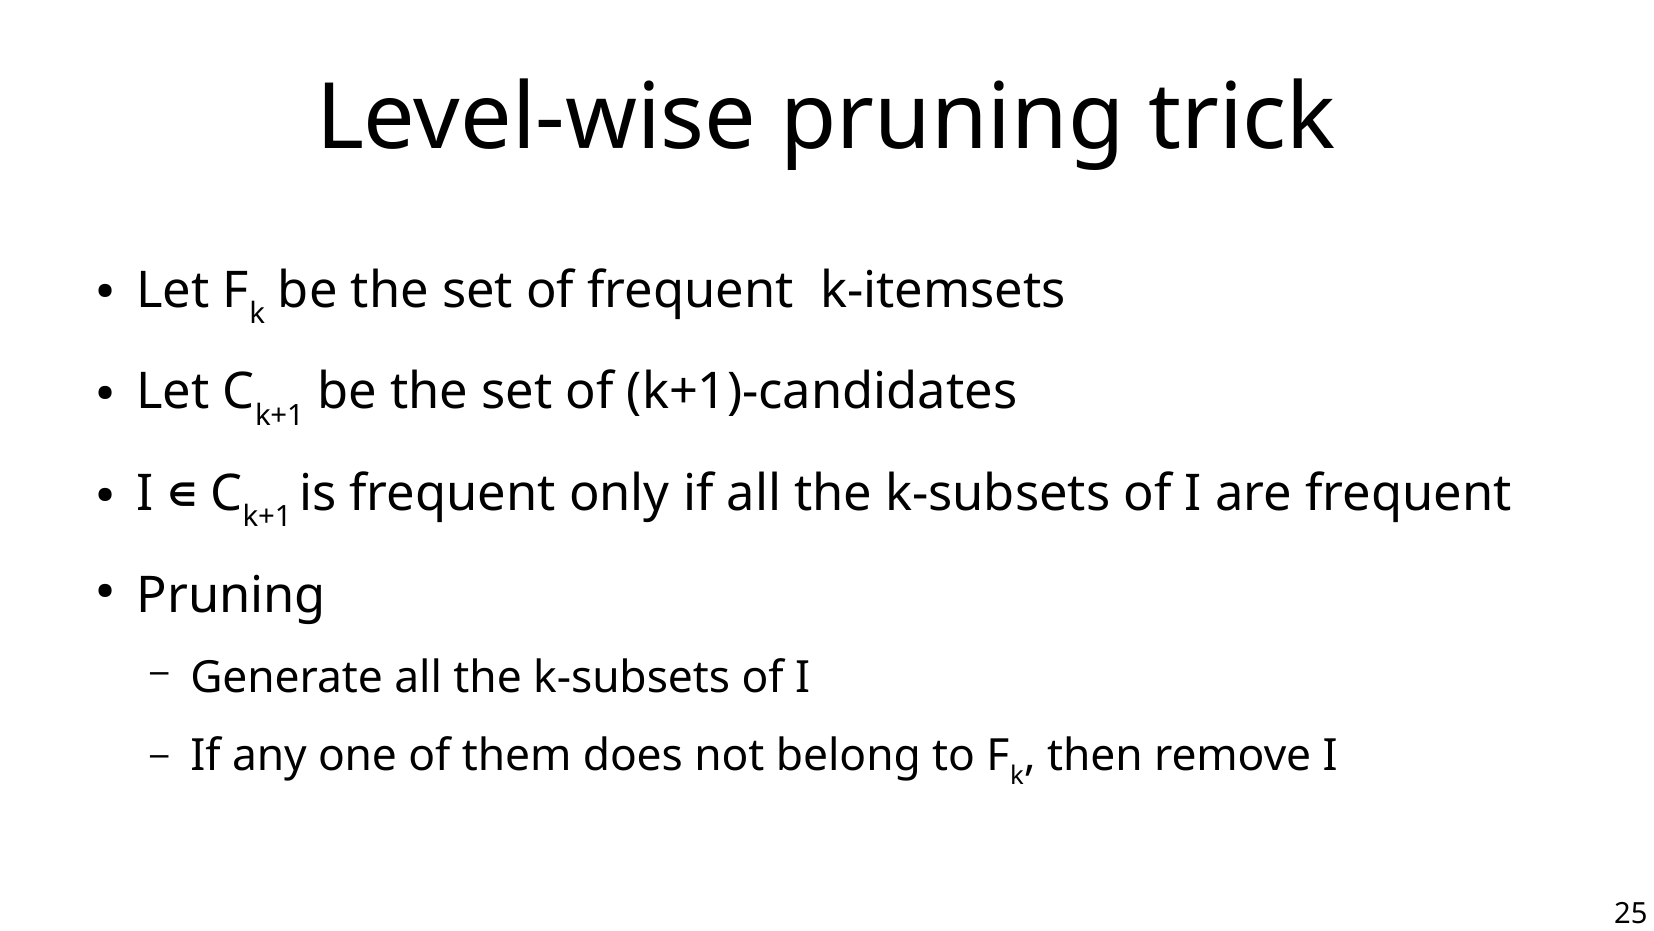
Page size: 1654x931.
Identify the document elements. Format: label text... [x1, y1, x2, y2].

list Let Fk be the set of frequent k-itemsets Let Ck+1 be the set of (k+1)-candidates I ∊ Ck+1 is frequent only if all the k-subsets of I are frequent Pruning Generate all the k-subsets of I If any one of them does not belong to Fk, then remove I [82, 253, 1571, 793]
title Level-wise pruning trick [82, 1, 1571, 226]
